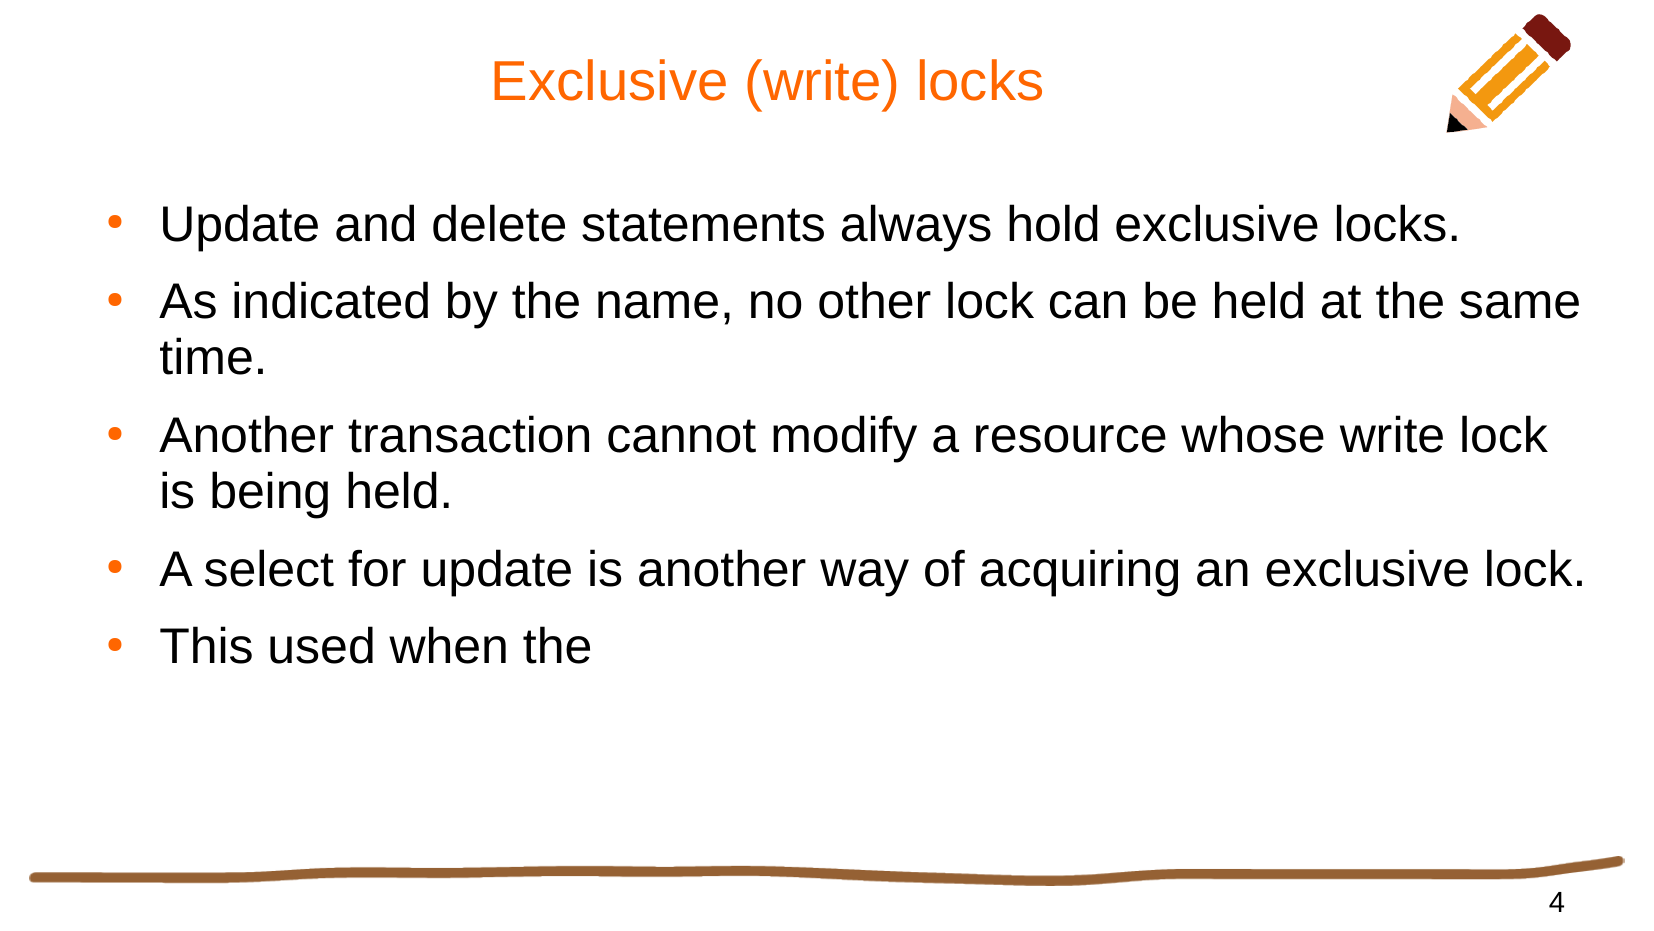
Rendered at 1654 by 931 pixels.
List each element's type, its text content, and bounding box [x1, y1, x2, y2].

title Exclusive (write) locks [88, 29, 1447, 118]
picture [1446, 14, 1571, 118]
picture [29, 856, 1625, 886]
list Update and delete statements always hold exclusive locks. As indicated by the name, no other lock can be held at the same time. Another transaction cannot modify a resource whose write lock is being held. A select for update is another way of acquiring an exclusive lock. This used when the [88, 118, 1595, 798]
